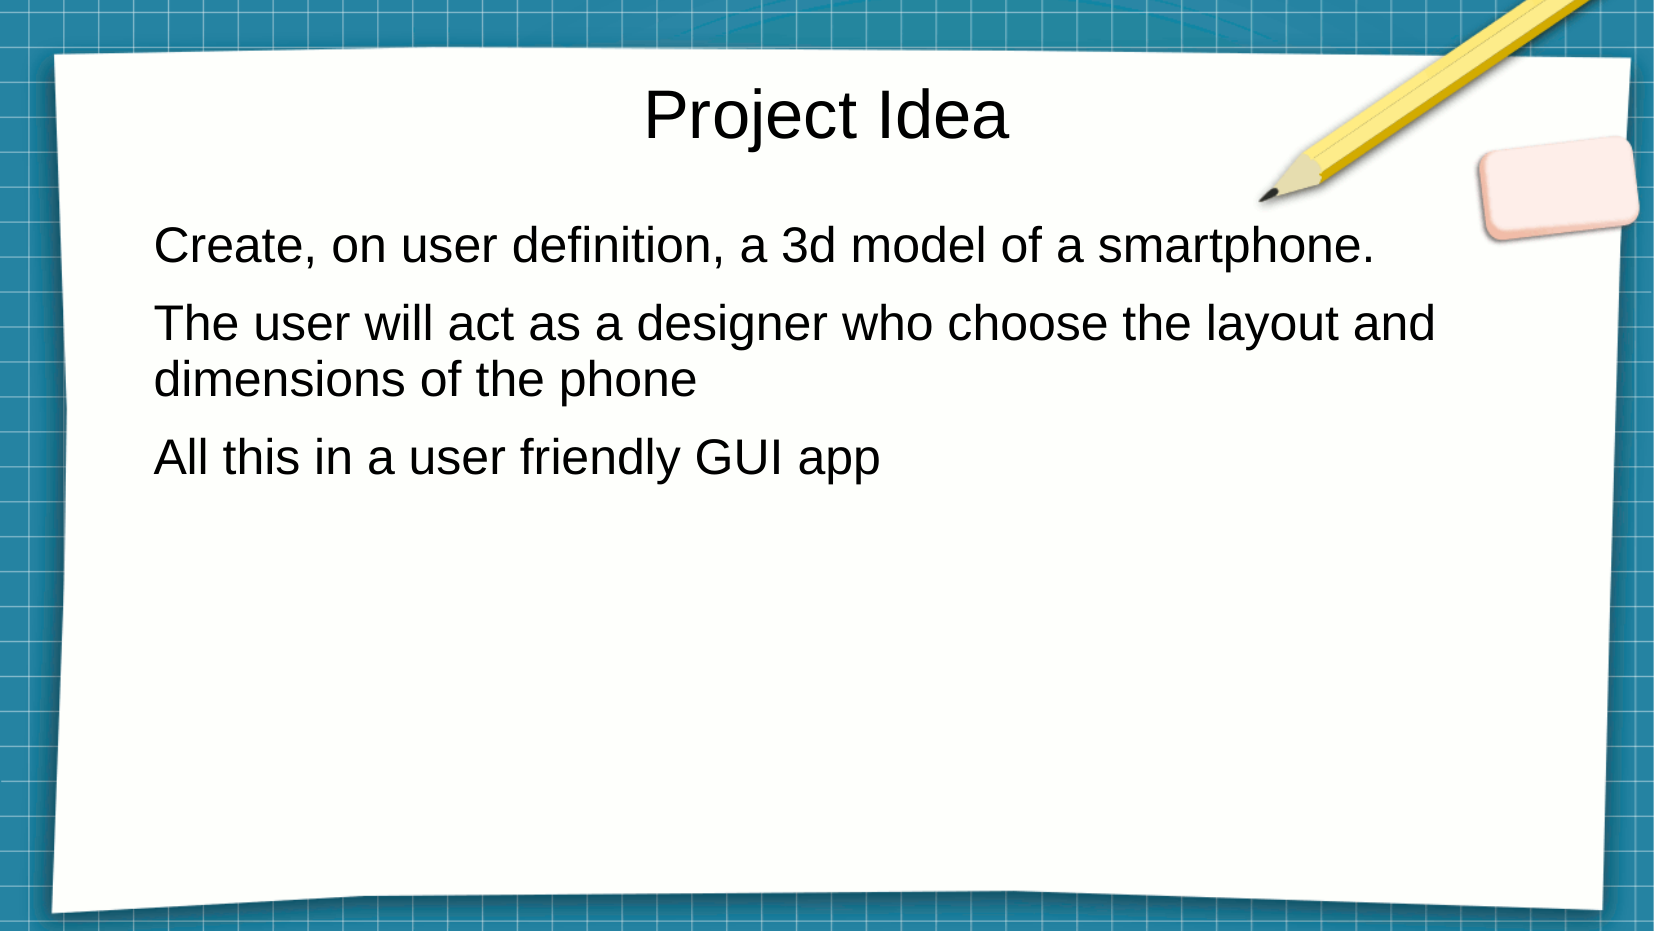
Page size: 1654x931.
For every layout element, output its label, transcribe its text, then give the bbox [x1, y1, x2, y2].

picture [0, 0, 1654, 931]
title Project Idea [82, 37, 1571, 193]
list Create, on user definition, a 3d model of a smartphone. The user will act as a designer who choose the layout and dimensions of the phone All this in a user friendly GUI app [82, 217, 1571, 758]
